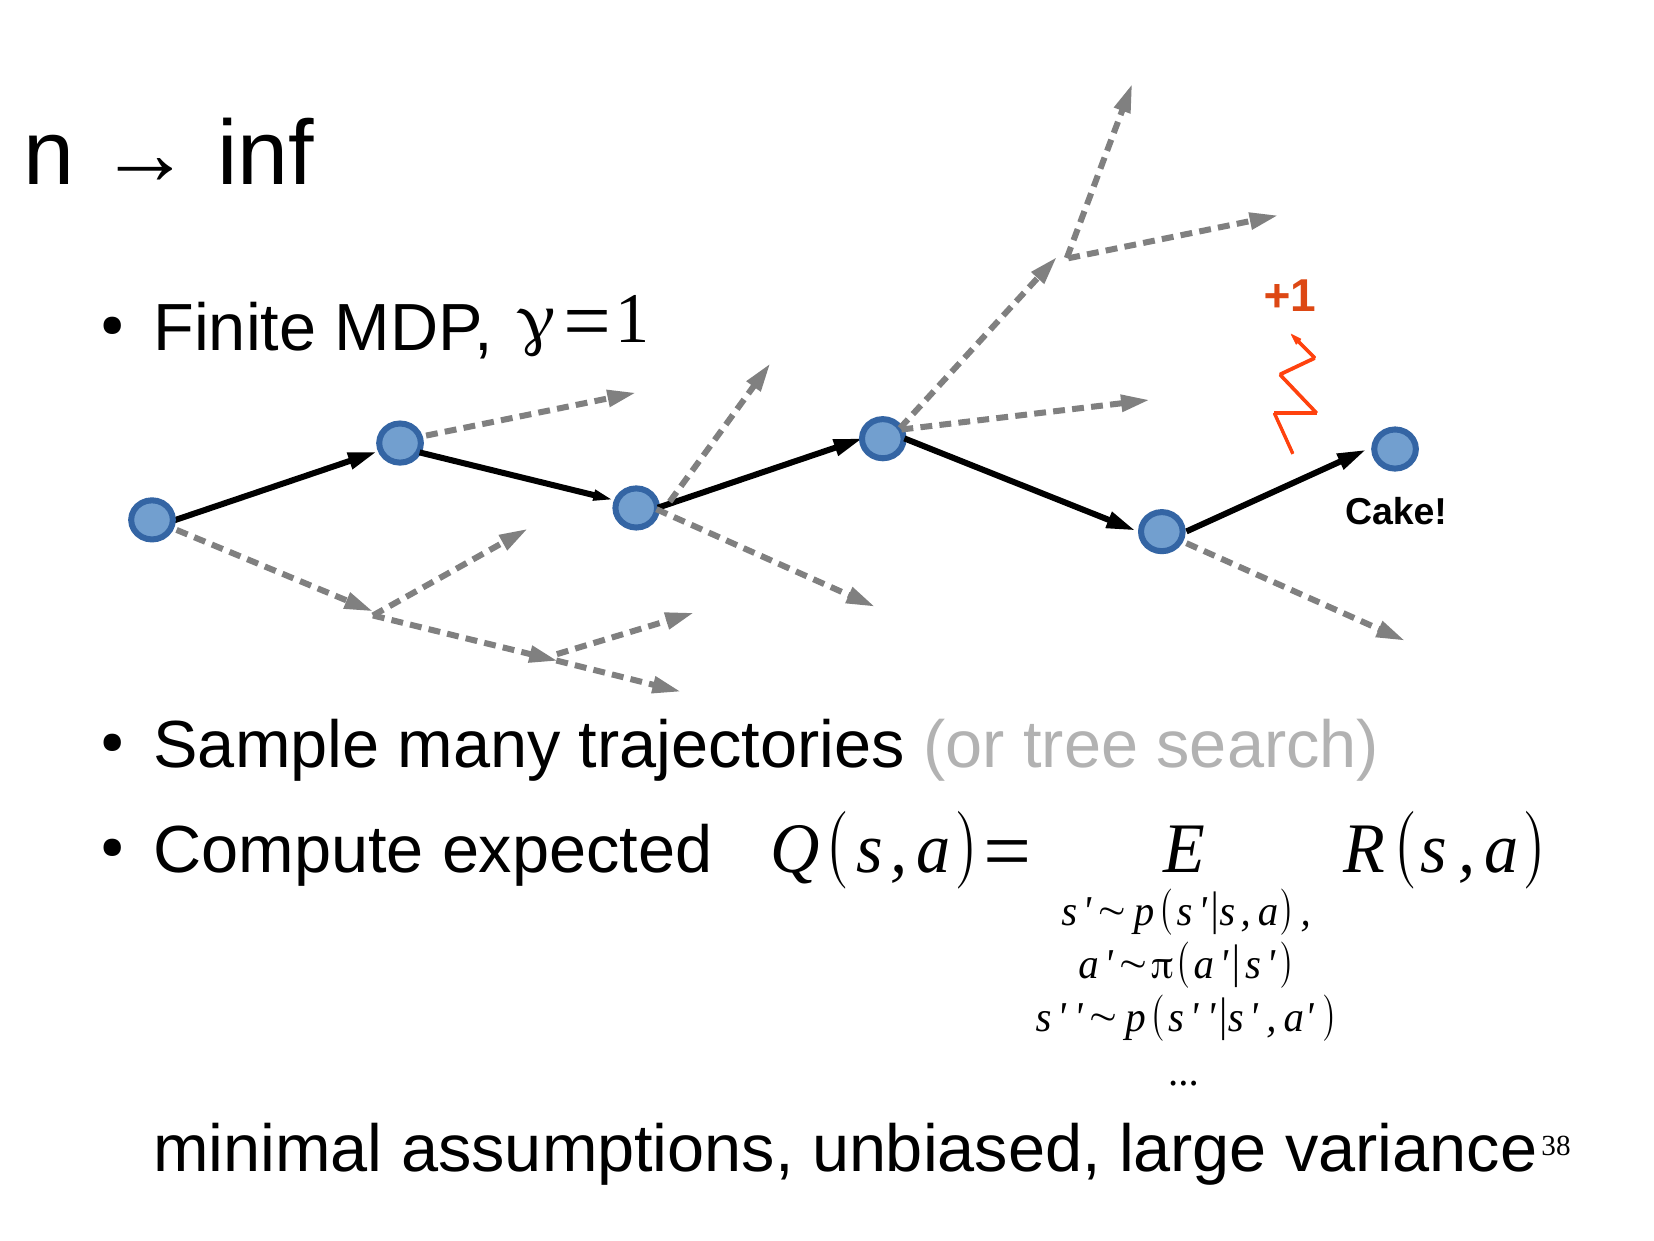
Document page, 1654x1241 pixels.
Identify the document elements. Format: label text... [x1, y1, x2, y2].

text_box +1 [1133, 259, 1334, 346]
text_box Cake! [1330, 483, 1462, 540]
text_box [1141, 512, 1183, 552]
text_box [379, 423, 421, 463]
text_box [131, 500, 173, 540]
title n → inf [23, 49, 1512, 257]
chart [496, 280, 666, 362]
chart [753, 805, 1563, 1094]
text_box [1374, 429, 1416, 469]
text_box [861, 419, 904, 459]
text_box [615, 488, 657, 528]
list Finite MDP, Sample many trajectories (or tree search) Compute expected minimal assumptions, unbiased, large variance [82, 290, 1571, 1233]
